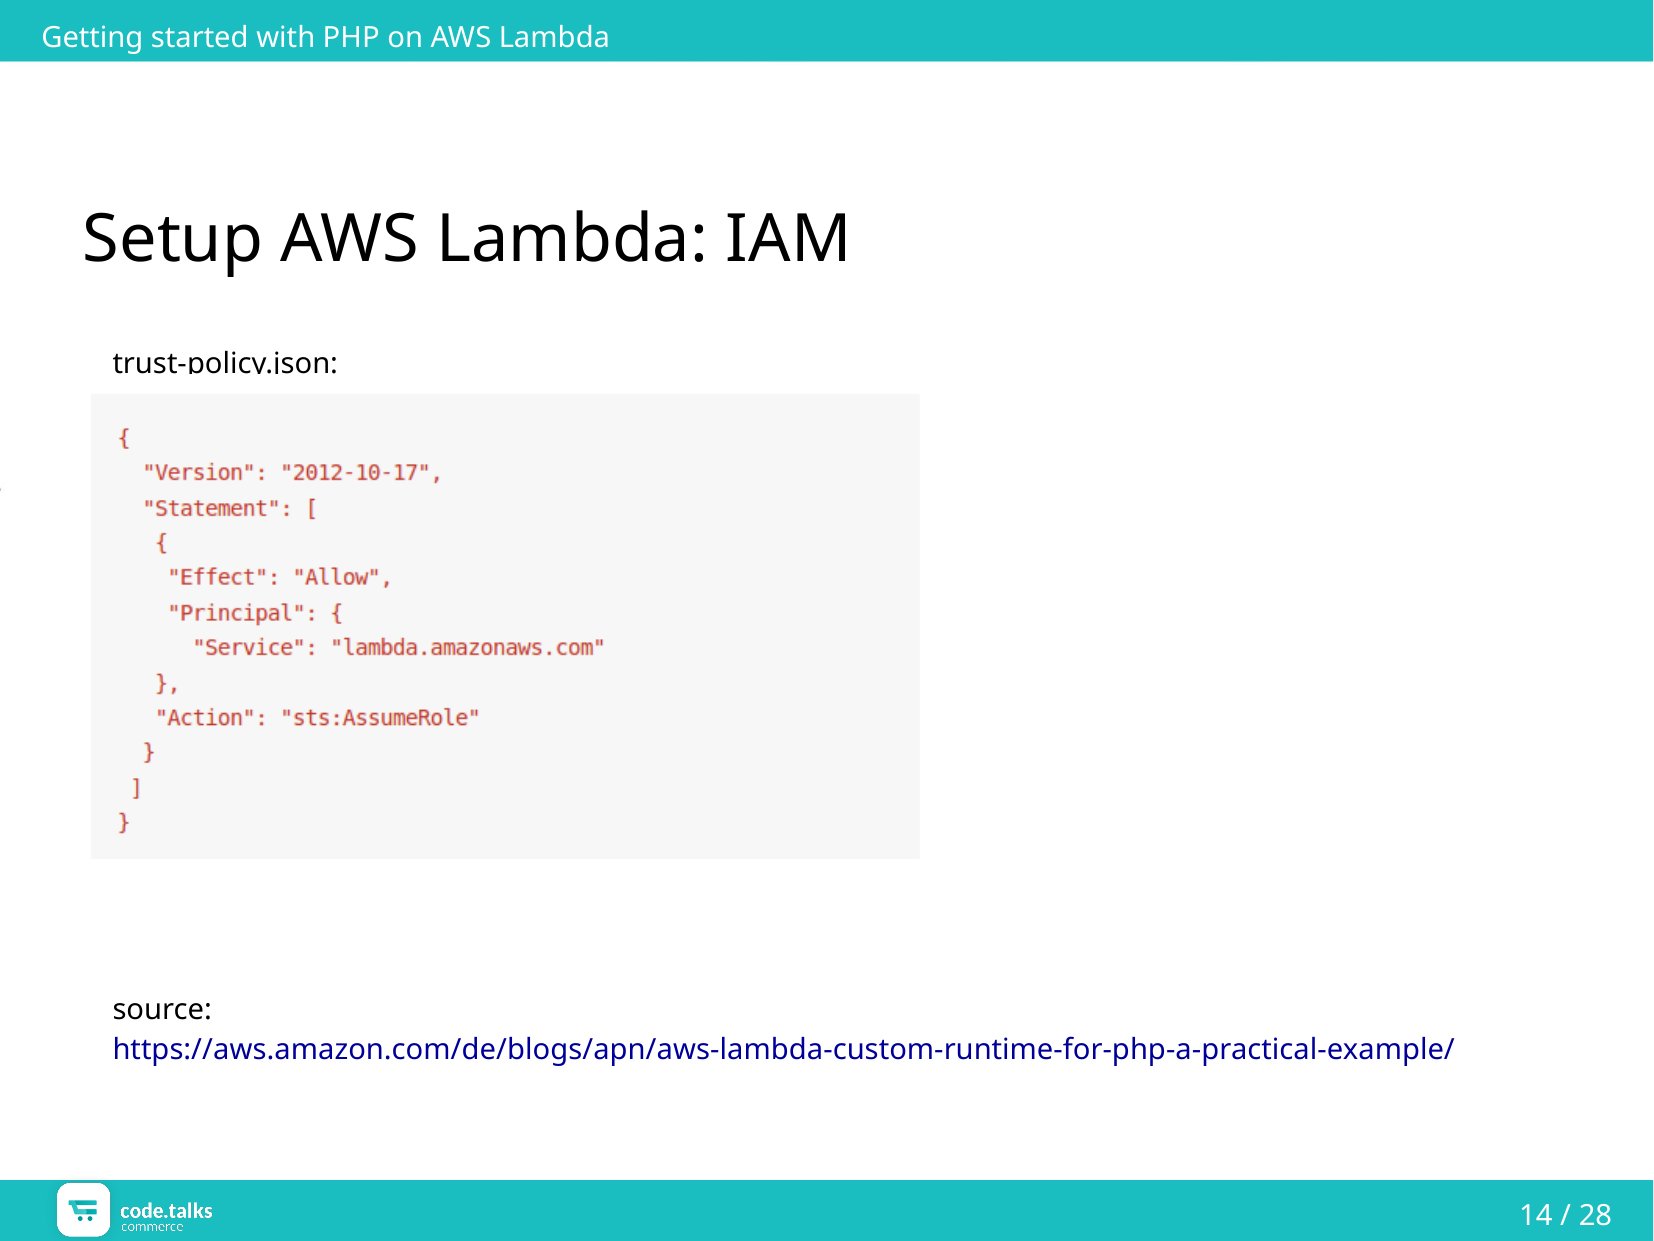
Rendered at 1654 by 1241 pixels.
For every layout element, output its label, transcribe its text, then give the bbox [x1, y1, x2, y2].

list trust-policy.json: source: https://aws.amazon.com/de/blogs/apn/aws-lambda-custom-runtime-for-php-a-practical-example/ [112, 342, 1613, 1151]
picture [0, 0, 1654, 1241]
title Setup AWS Lambda: IAM [82, 139, 1571, 332]
